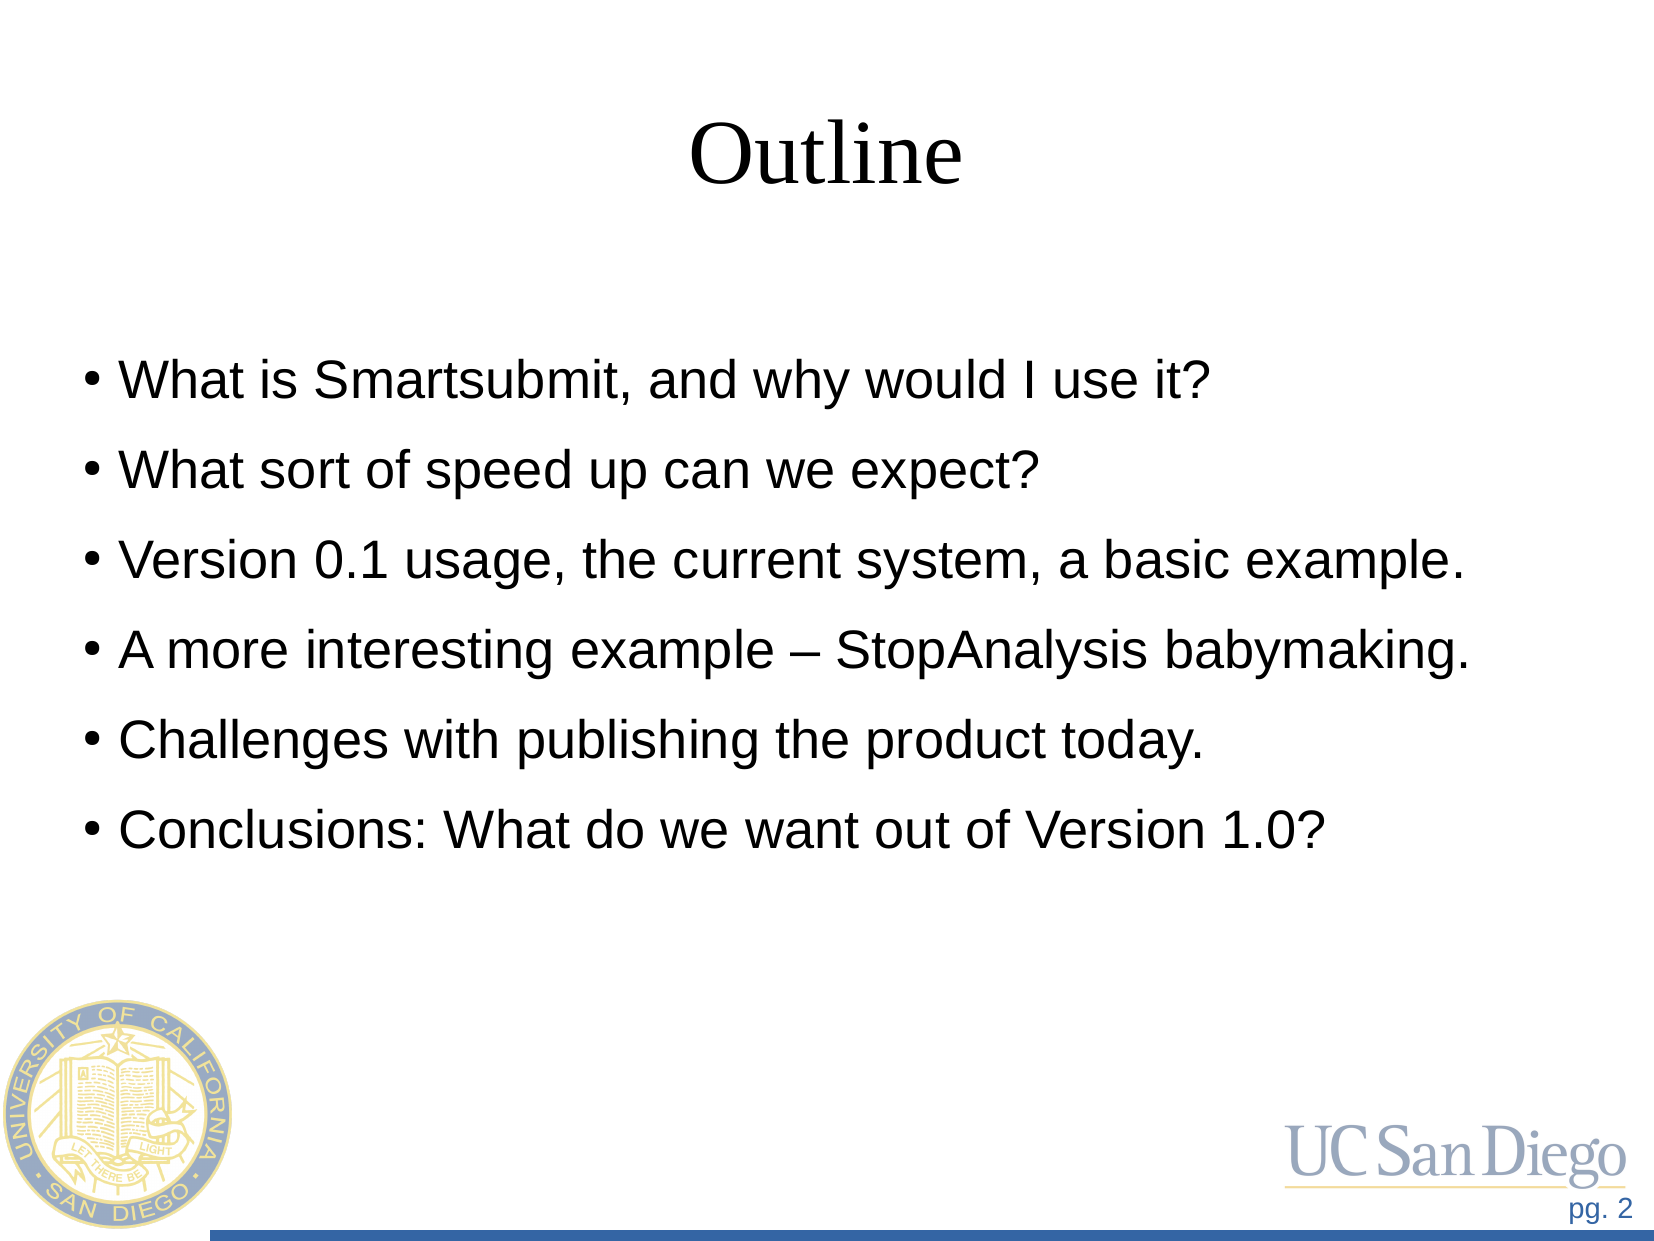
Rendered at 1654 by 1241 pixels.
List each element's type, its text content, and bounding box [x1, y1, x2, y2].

subtitle What is Smartsubmit, and why would I use it? What sort of speed up can we expect? Version 0.1 usage, the current system, a basic example. A more interesting example – StopAnalysis babymaking. Challenges with publishing the product today. Conclusions: What do we want out of Version 1.0? [82, 290, 1571, 1010]
title Outline [82, 49, 1571, 257]
